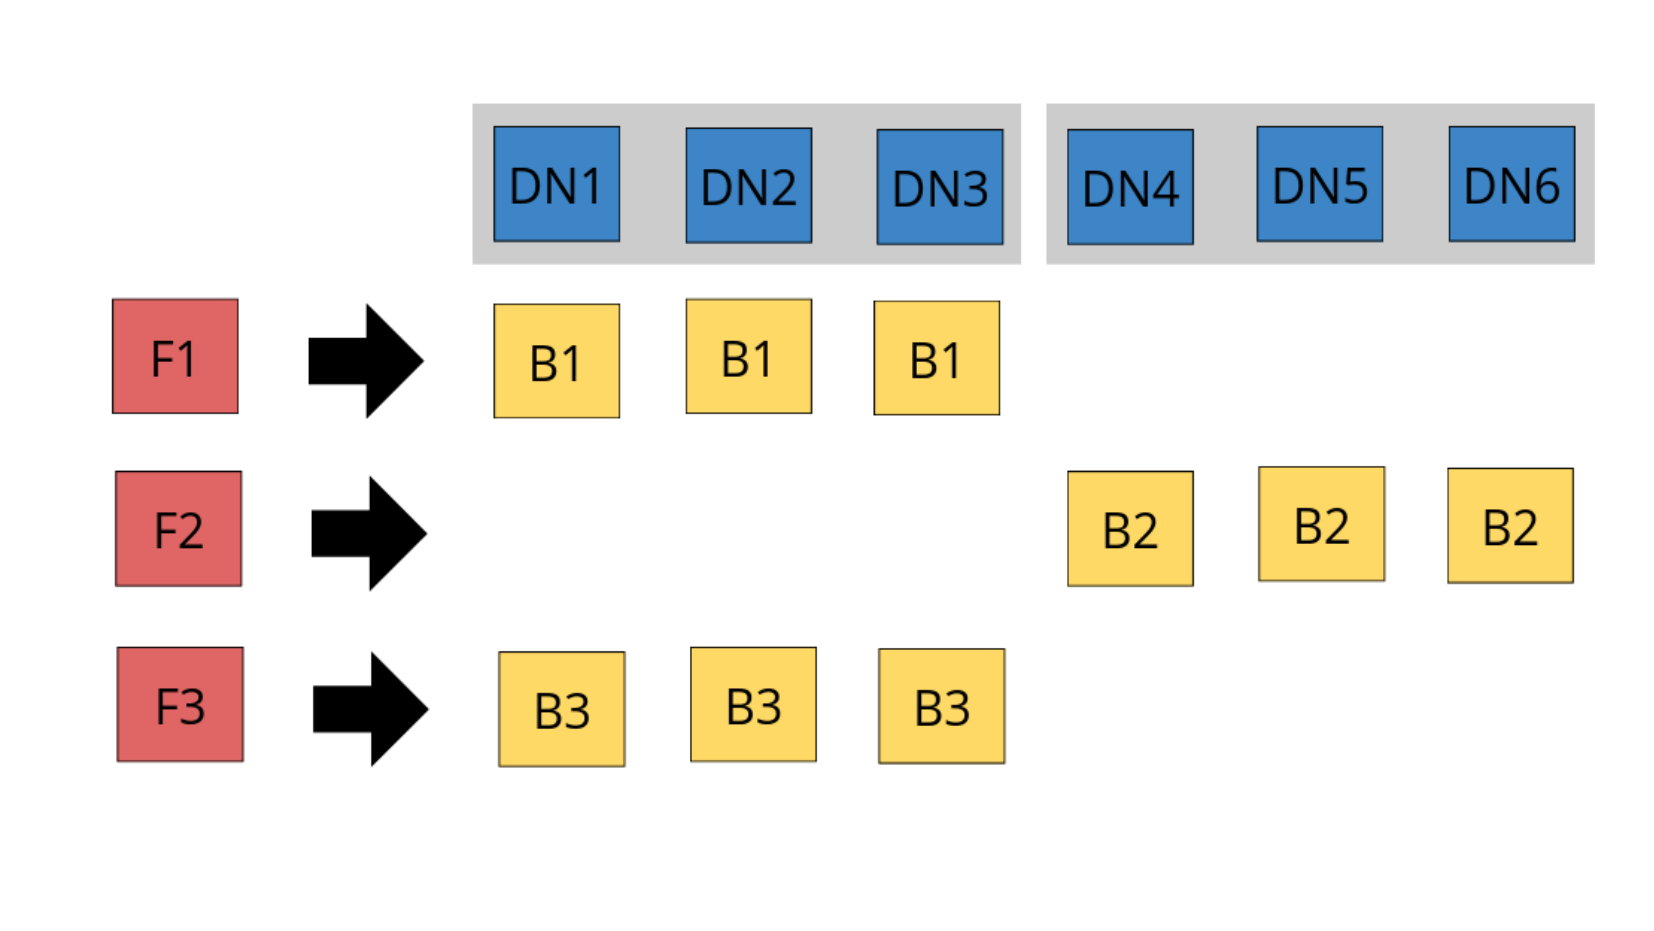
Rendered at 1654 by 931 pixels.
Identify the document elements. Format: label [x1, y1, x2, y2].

picture [57, 71, 1616, 826]
